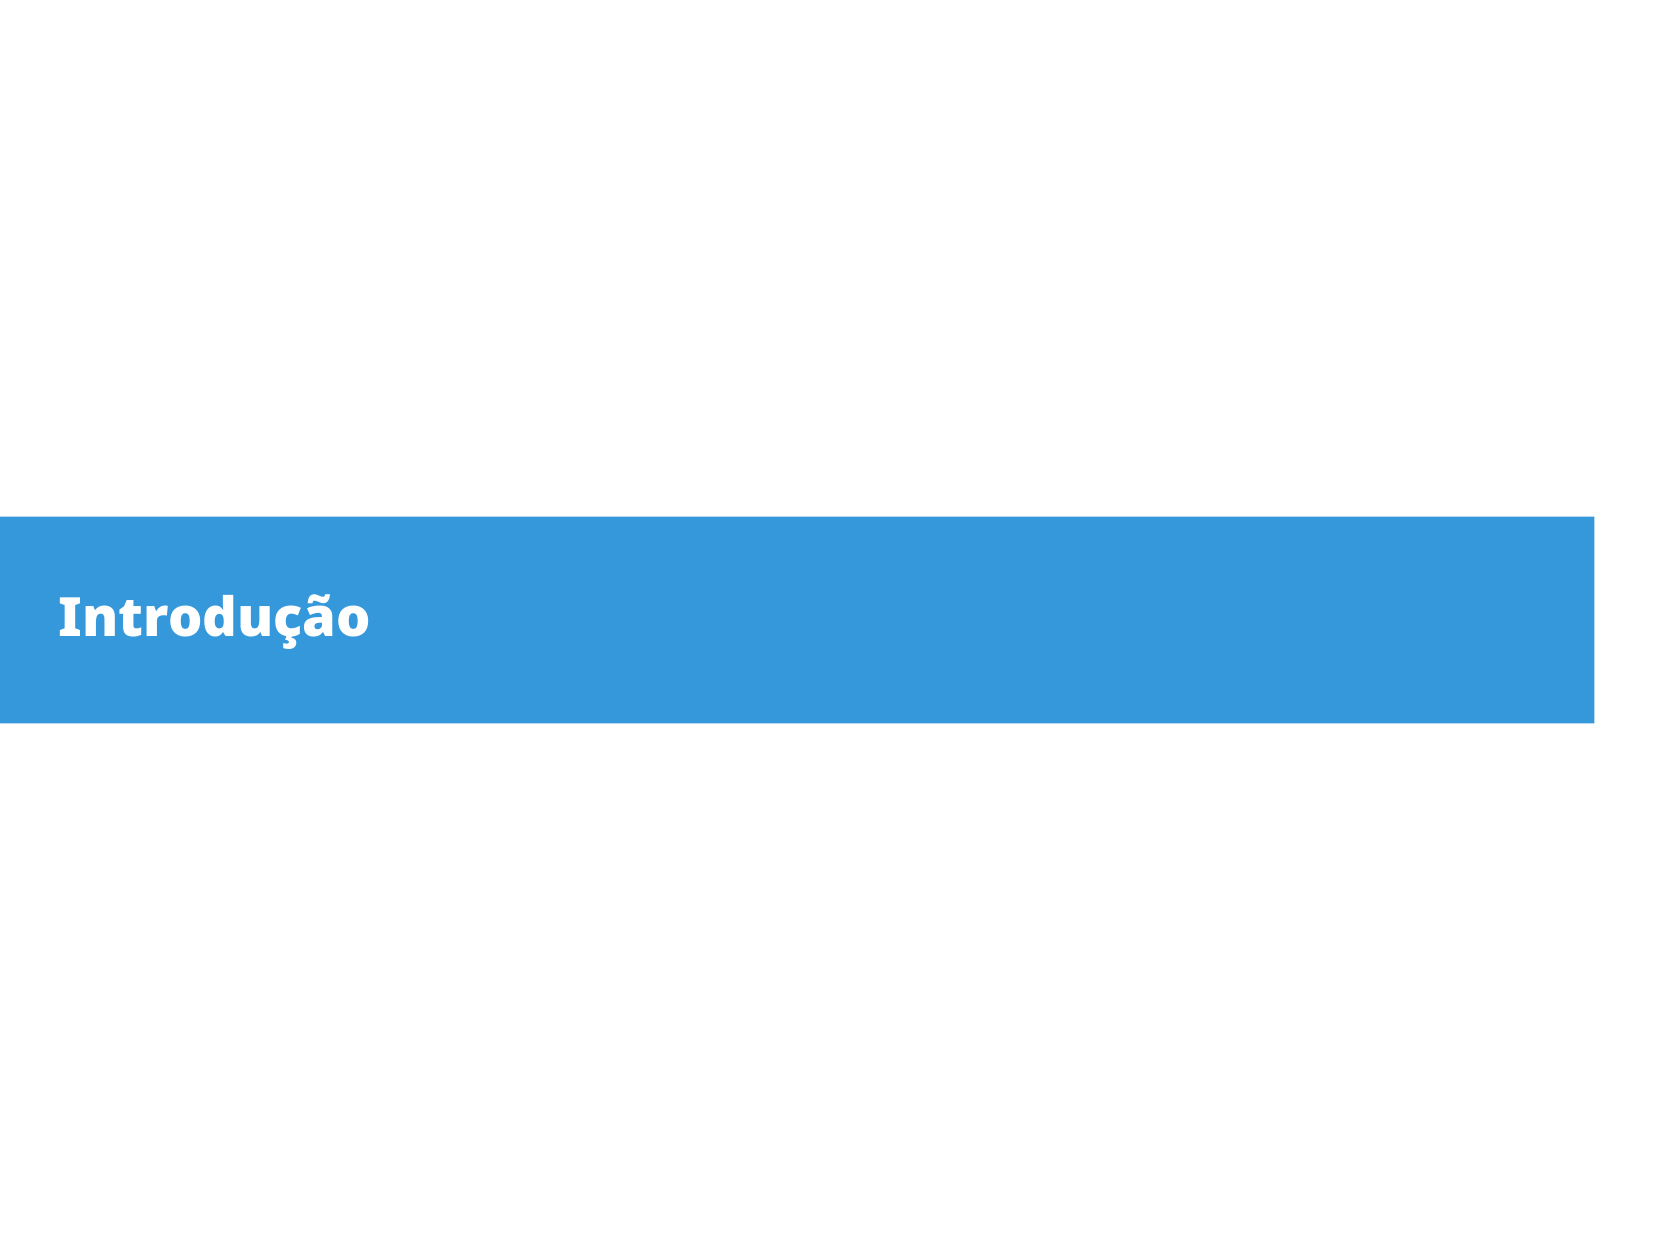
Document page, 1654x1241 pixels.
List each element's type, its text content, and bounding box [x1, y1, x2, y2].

title Introdução [59, 515, 1595, 653]
